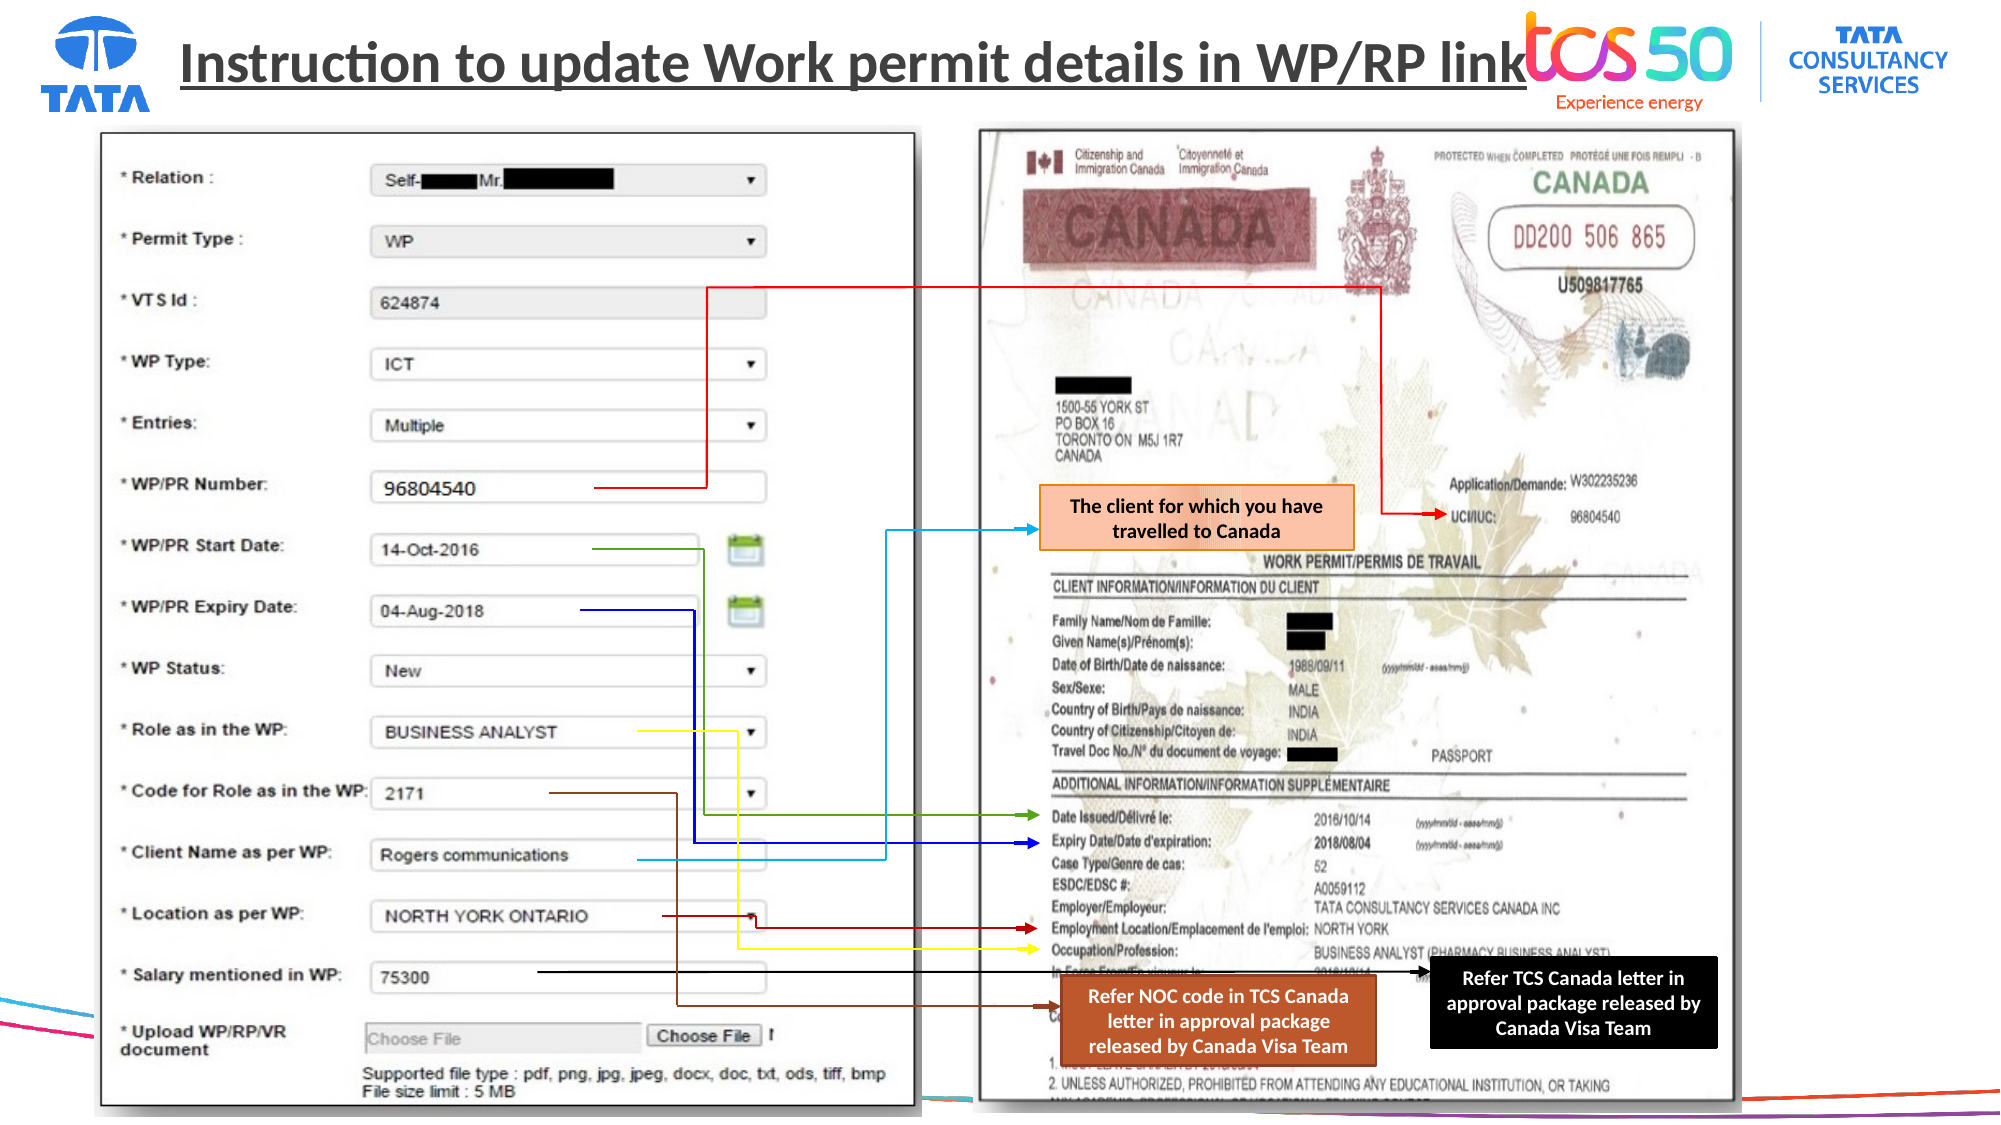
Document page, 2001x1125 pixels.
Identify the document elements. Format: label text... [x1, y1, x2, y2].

picture [0, 121, 2000, 1125]
picture [888, 532, 922, 814]
picture [739, 816, 884, 842]
picture [739, 844, 922, 927]
title Instruction to update Work permit details in WP/RP link [165, 27, 1602, 108]
picture [41, 16, 150, 112]
text_box Refer TCS Canada letter in approval package released by Canada Visa Team [1431, 957, 1717, 1048]
picture [705, 732, 737, 814]
picture [1526, 11, 1948, 112]
picture [696, 732, 737, 842]
picture [678, 862, 737, 915]
picture [739, 917, 922, 948]
text_box Refer NOC code in TCS Canada letter in approval package released by Canada Visa Team [1061, 975, 1376, 1066]
picture [739, 844, 884, 858]
picture [888, 816, 922, 842]
text_box The client for which you have travelled to Canada [1039, 485, 1355, 551]
